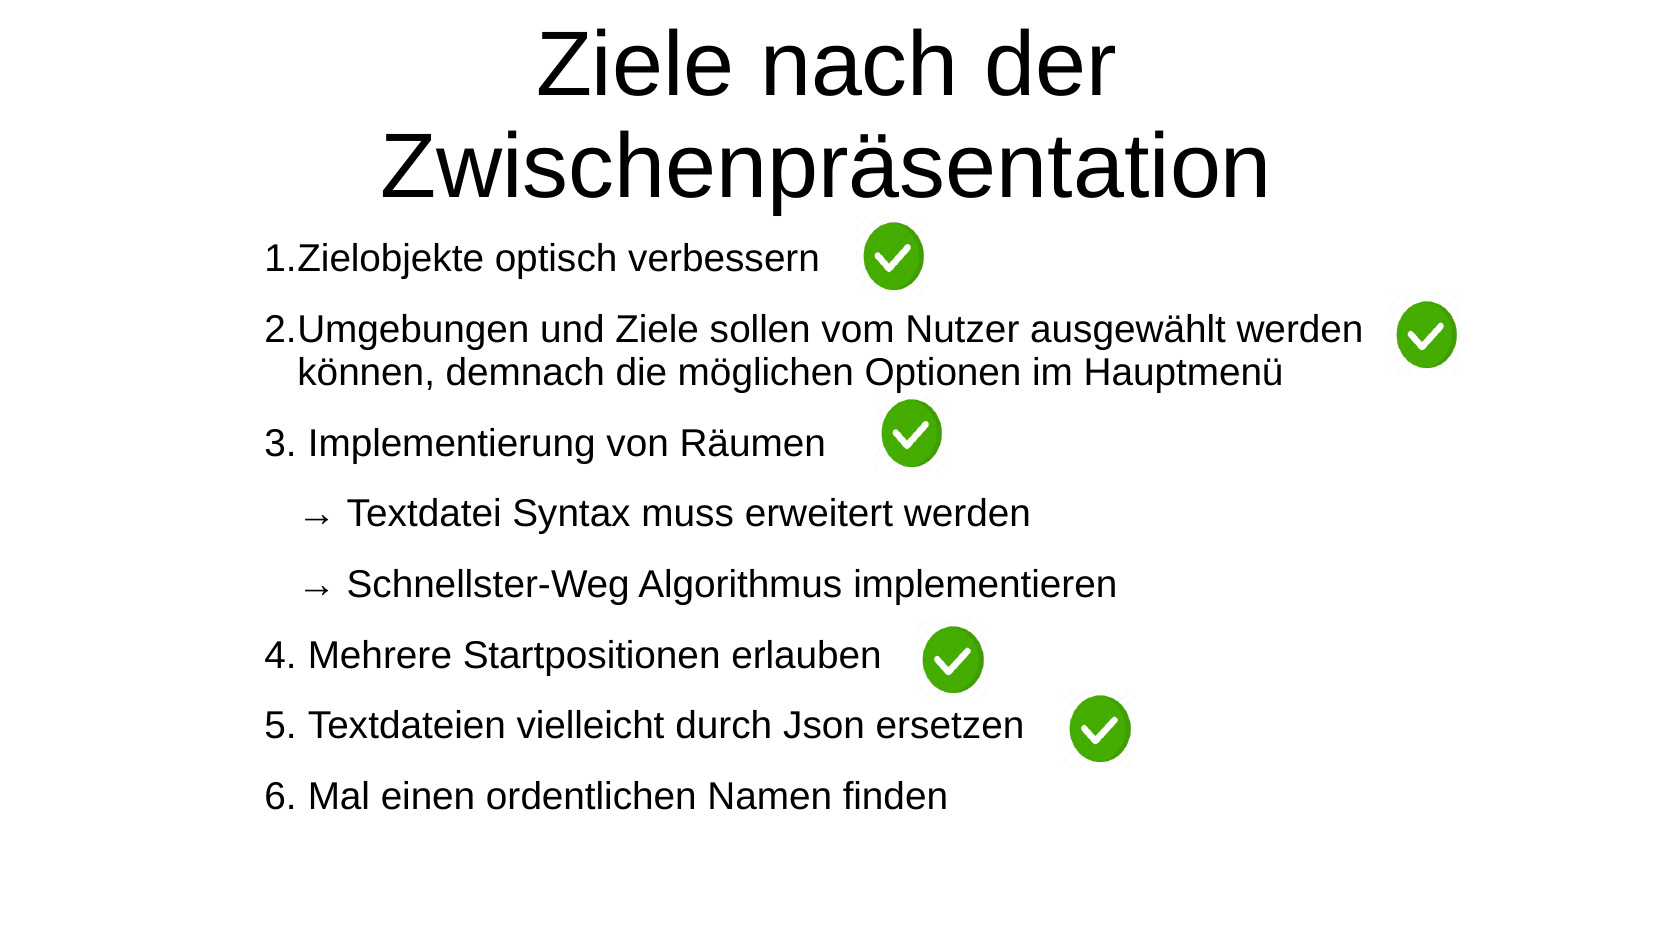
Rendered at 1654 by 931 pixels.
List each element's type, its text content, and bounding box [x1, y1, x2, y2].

picture [1062, 689, 1134, 768]
picture [874, 393, 945, 473]
picture [915, 620, 987, 699]
title Ziele nach der Zwischenpräsentation [82, 12, 1571, 218]
picture [856, 216, 927, 296]
picture [1389, 295, 1460, 374]
list Zielobjekte optisch verbessern Umgebungen und Ziele sollen vom Nutzer ausgewählt werden können, demnach die möglichen Optionen im Hauptmenü Implementierung von Räumen → Textdatei Syntax muss erweitert werden → Schnellster-Weg Algorithmus implementieren Mehrere Startpositionen erlauben Textdateien vielleicht durch Json ersetzen Mal einen ordentlichen Namen finden [264, 236, 1390, 827]
